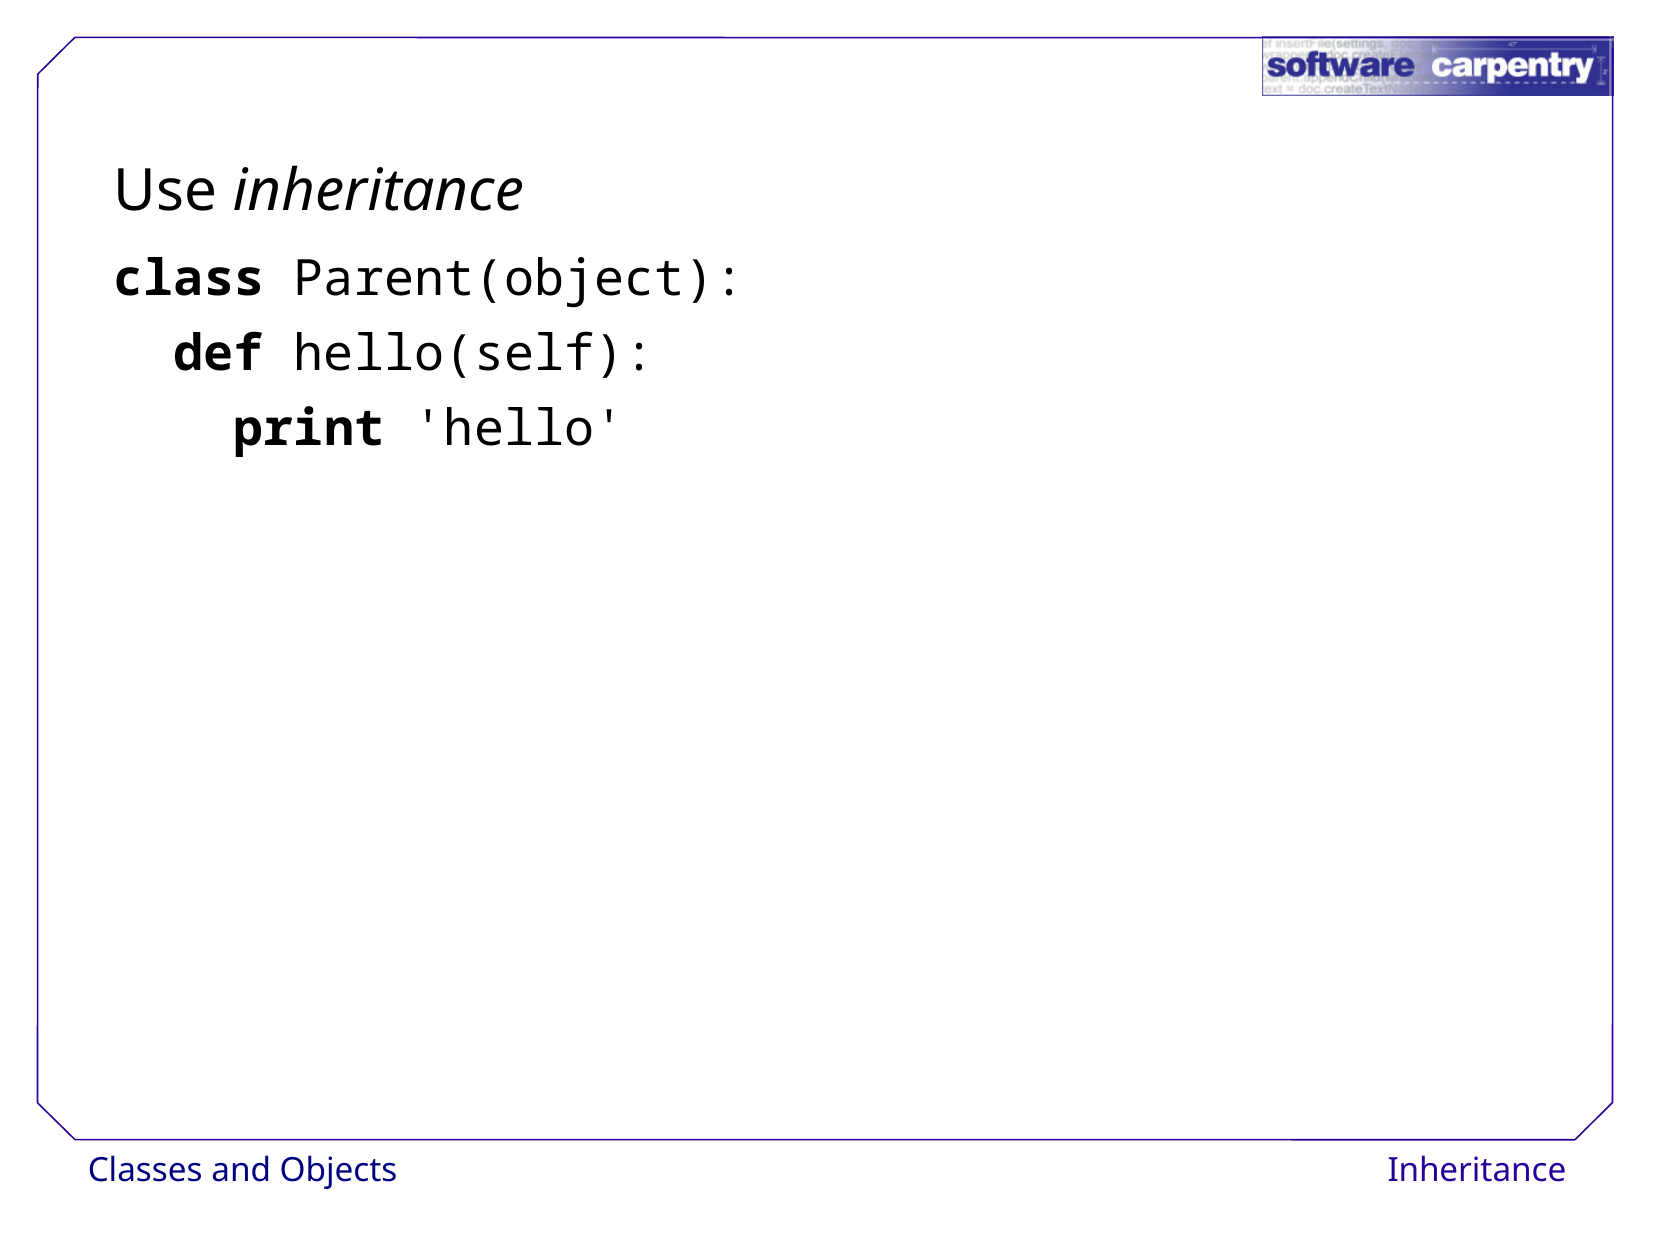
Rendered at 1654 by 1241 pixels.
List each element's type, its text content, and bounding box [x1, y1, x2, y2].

picture [1262, 36, 1614, 96]
text_box class Parent(object): def hello(self): print 'hello' [99, 223, 808, 464]
text_box Use inheritance [99, 109, 1517, 231]
